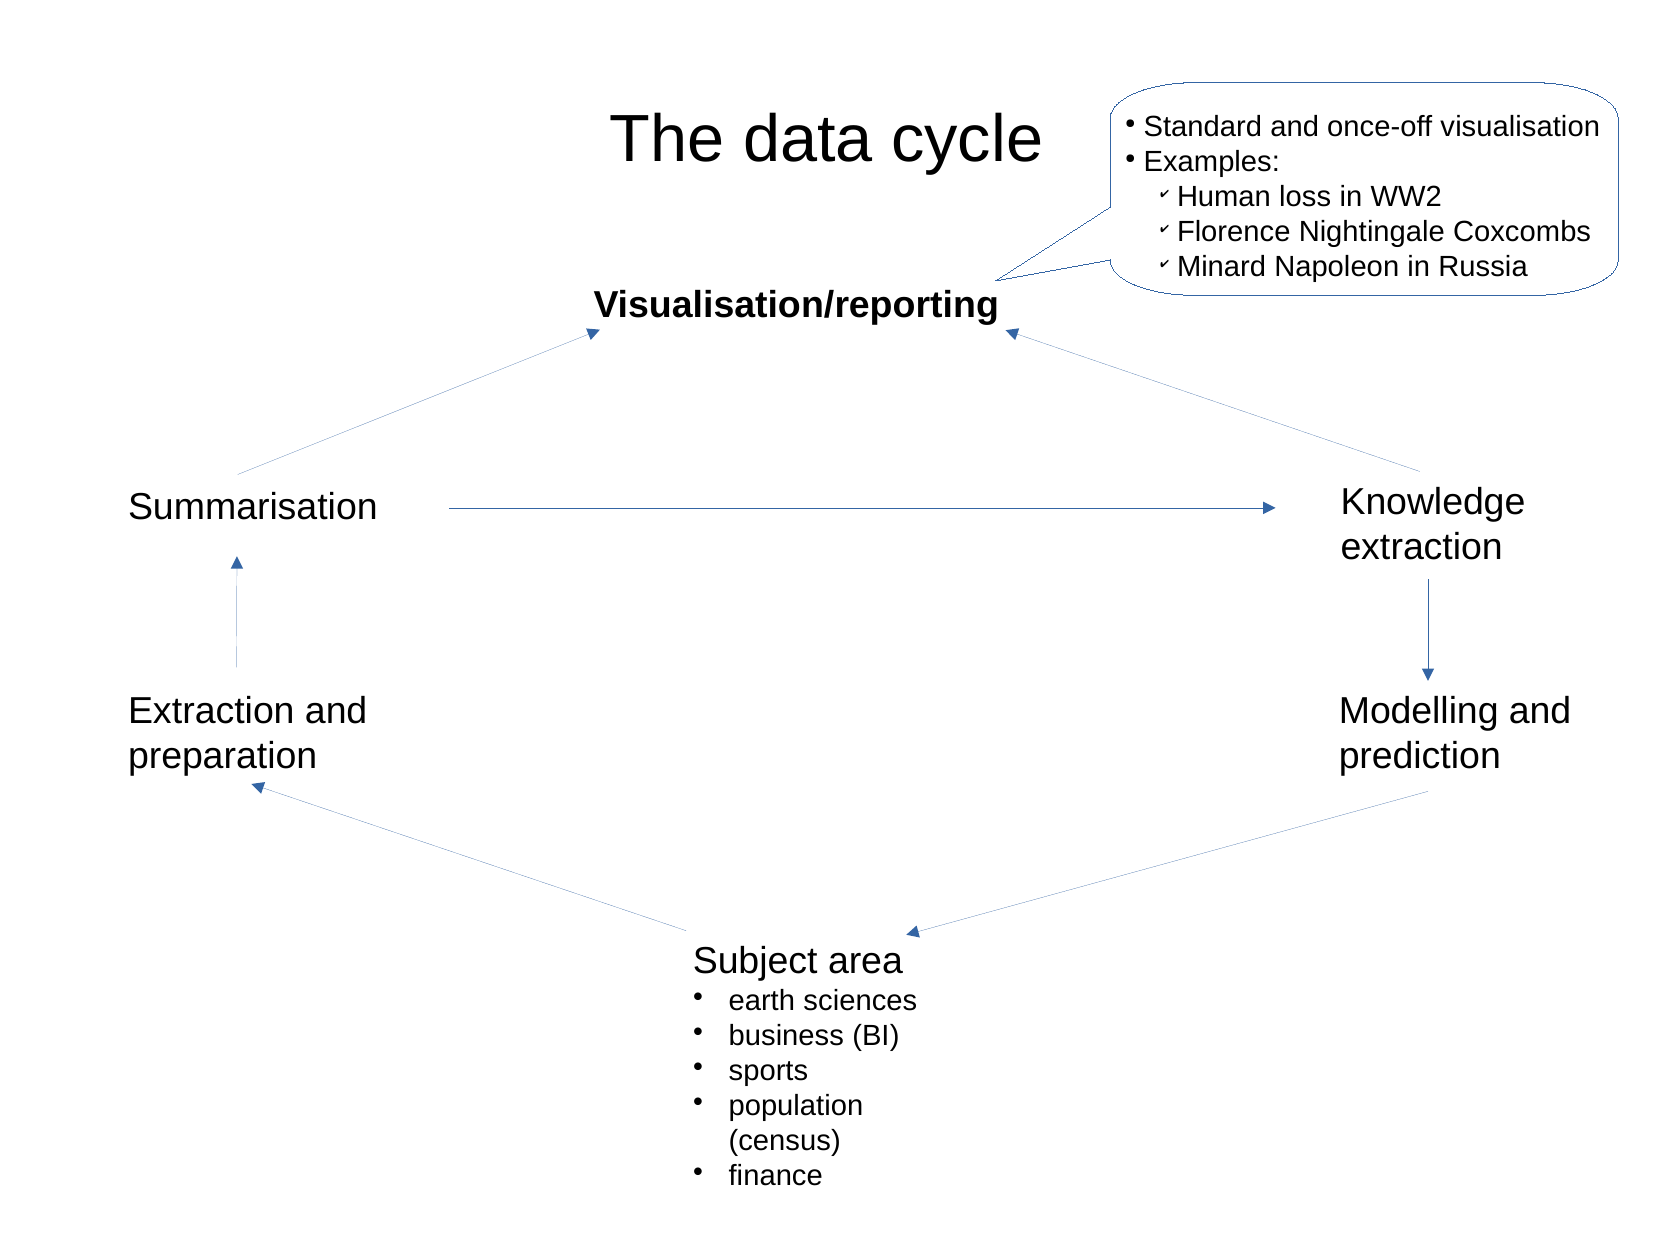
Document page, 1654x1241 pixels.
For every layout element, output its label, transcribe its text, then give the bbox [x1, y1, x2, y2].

text_box Summarisation [113, 475, 468, 532]
text_box Subject area earth sciences business (BI) sports population (census) finance [678, 928, 974, 1241]
text_box Visualisation/reporting [578, 272, 1020, 330]
text_box Knowledge extraction [1325, 469, 1654, 529]
text_box Modelling and prediction [1323, 679, 1654, 736]
text_box Standard and once-off visualisation Examples: Human loss in WW2 Florence Nightingale Coxcombs Minard Napoleon in Russia [1110, 64, 1642, 266]
text_box The data cycle [82, 94, 1571, 1146]
text_box Extraction and preparation [113, 679, 468, 736]
